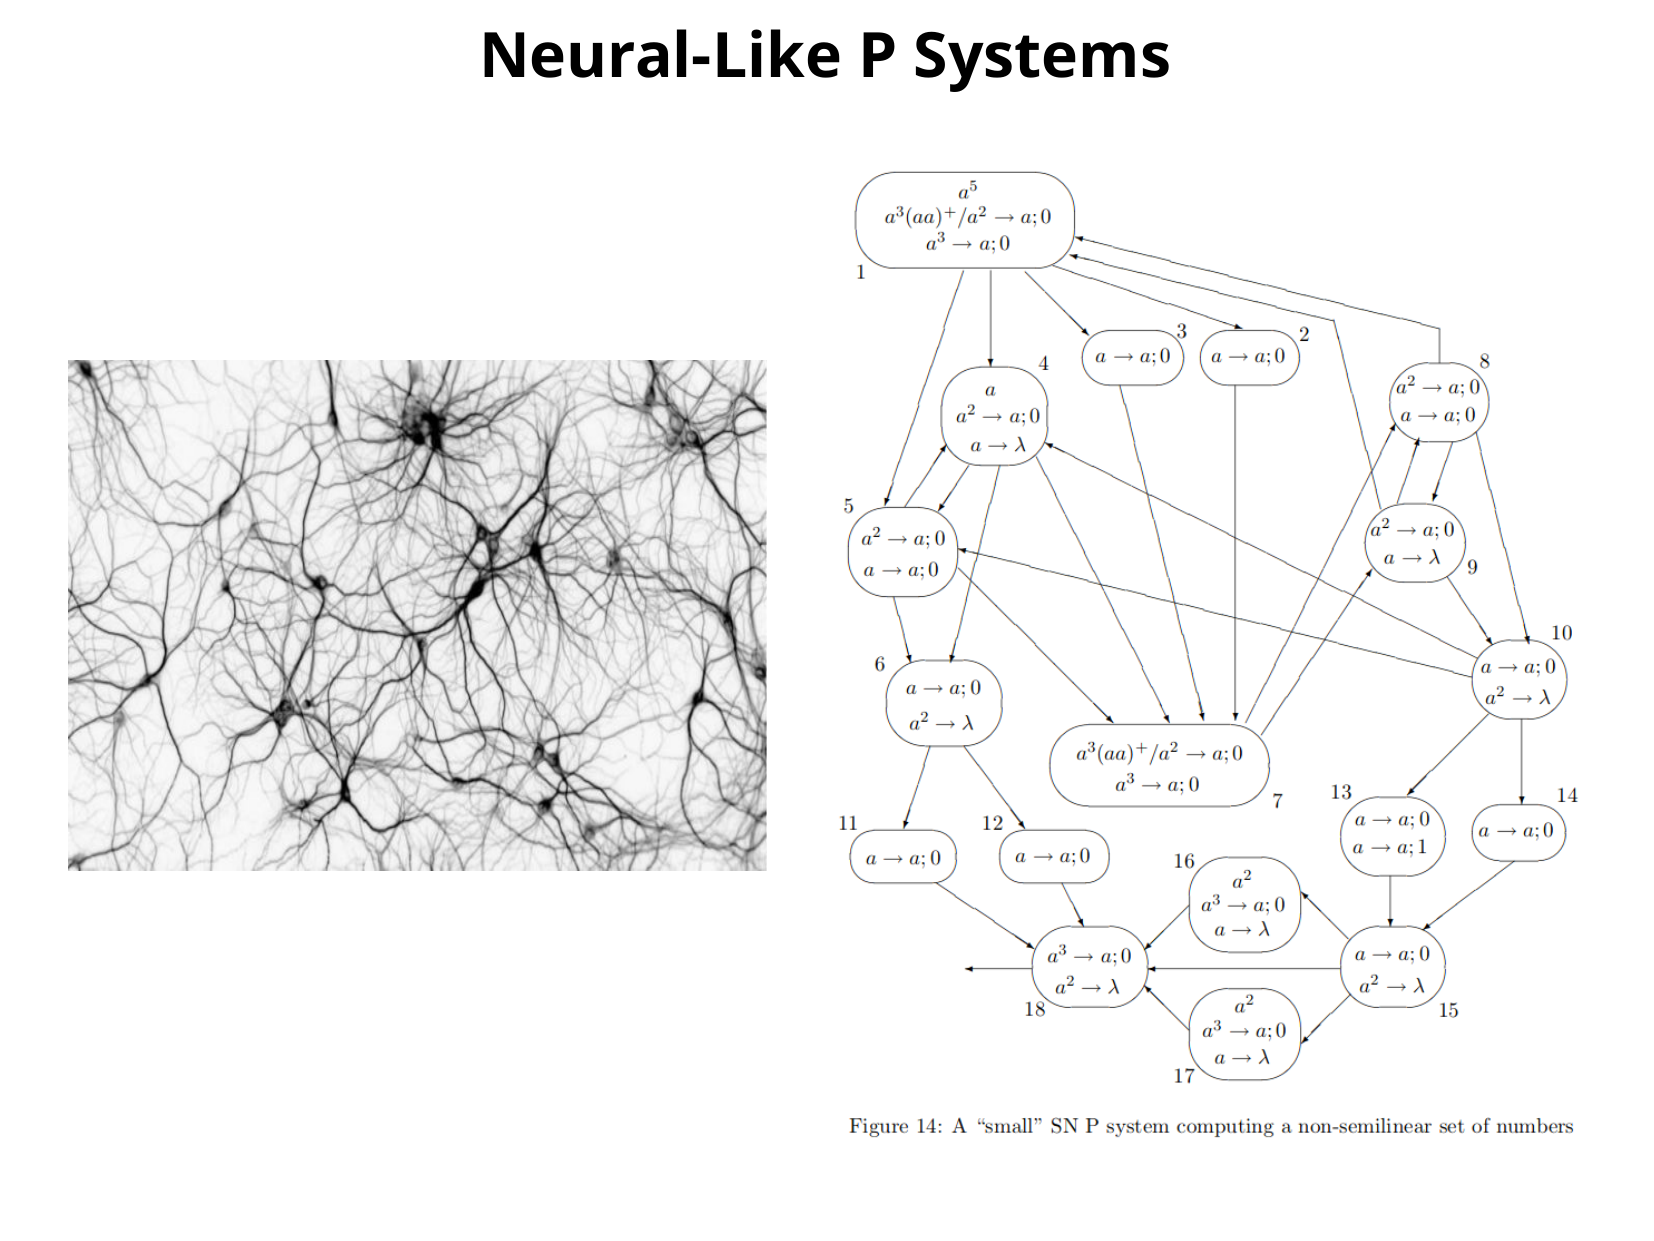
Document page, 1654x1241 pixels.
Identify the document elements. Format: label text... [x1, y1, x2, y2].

text_box Neural-Like P Systems [173, 3, 1479, 101]
picture [790, 154, 1621, 1156]
picture [68, 360, 767, 871]
